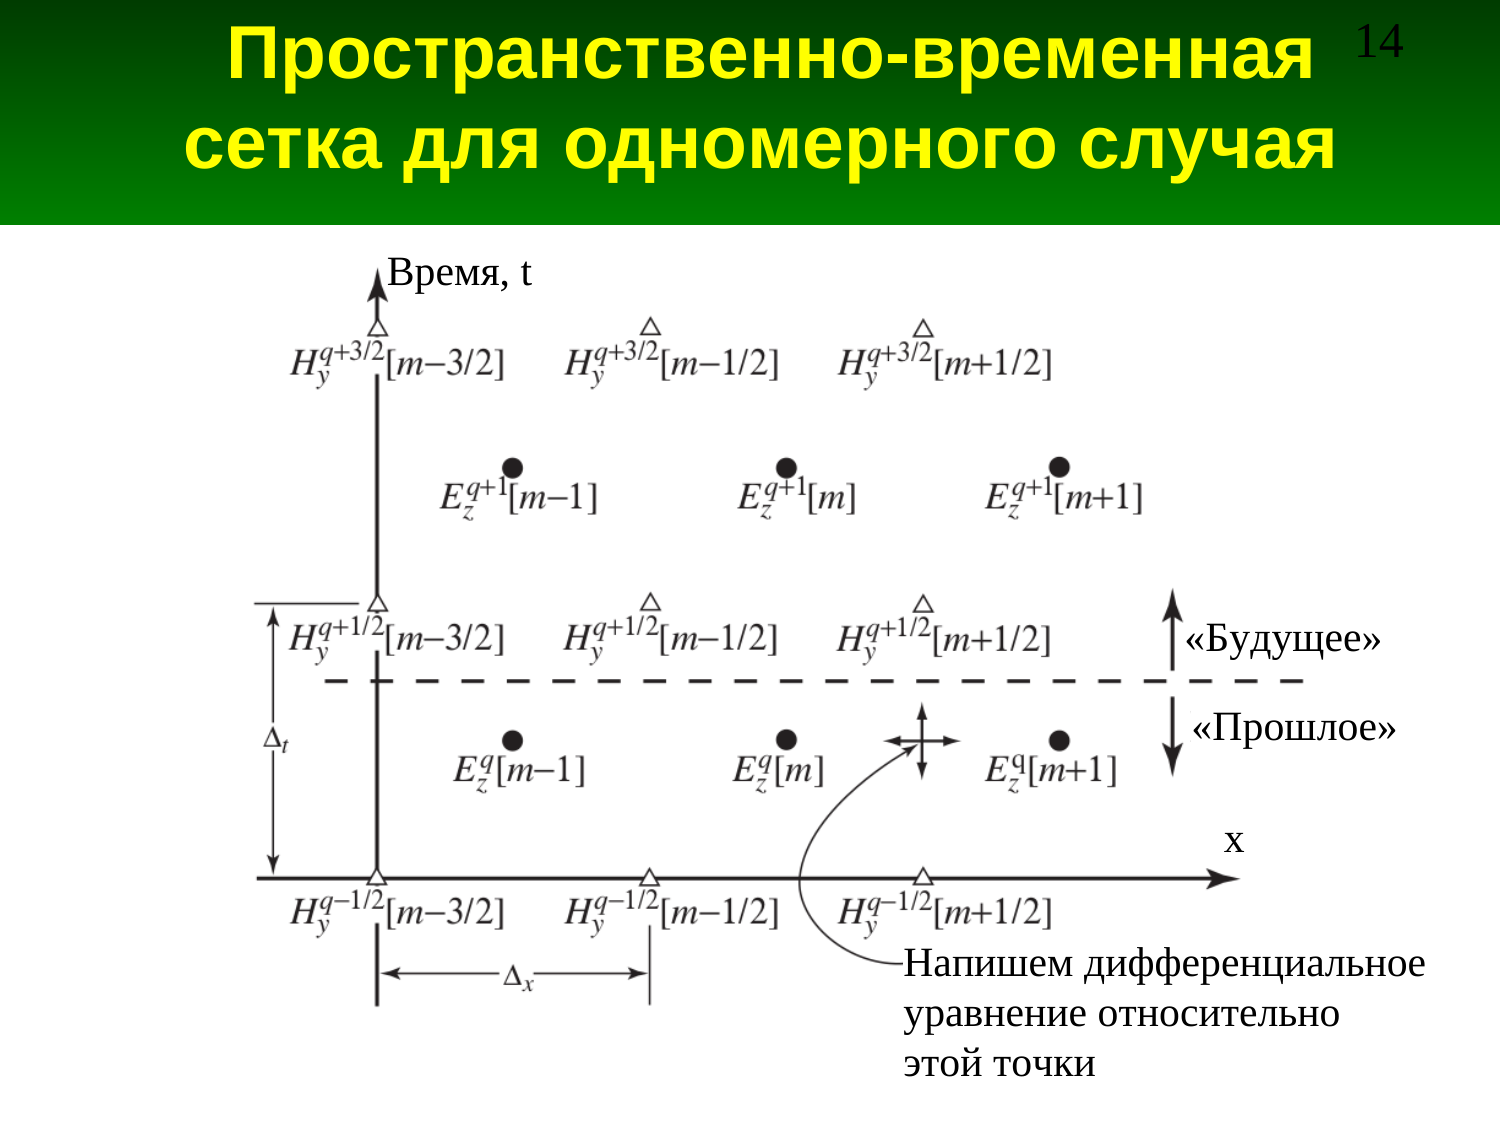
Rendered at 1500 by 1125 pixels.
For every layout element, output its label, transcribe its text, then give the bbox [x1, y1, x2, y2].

title Пространственно-временная сетка для одномерного случая [123, 0, 1399, 192]
picture [246, 247, 1323, 1028]
text_box Время, t [372, 236, 548, 302]
text_box x [1041, 803, 1323, 868]
text_box «Будущее» [1169, 602, 1394, 668]
text_box Напишем дифференциальное уравнение относительно этой точки [888, 927, 1441, 1093]
text_box «Прошлое» [1176, 691, 1414, 756]
